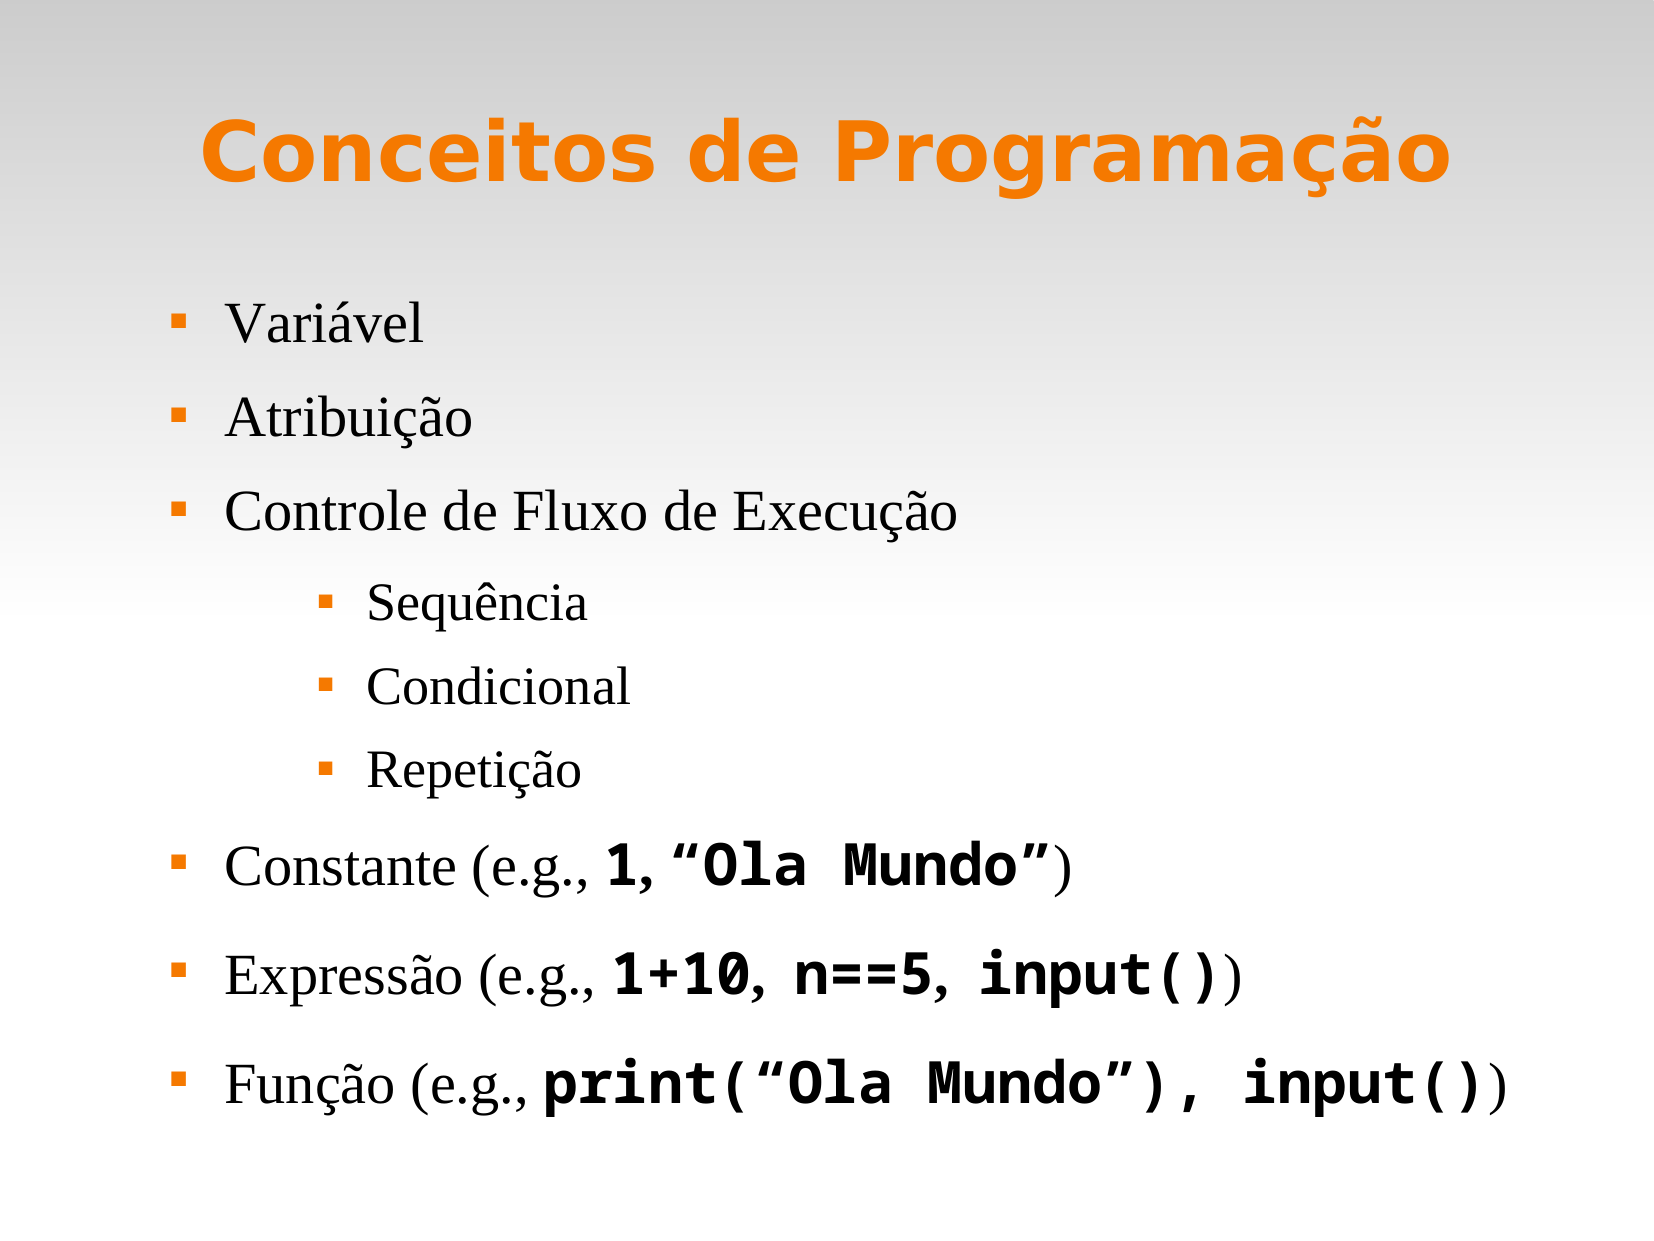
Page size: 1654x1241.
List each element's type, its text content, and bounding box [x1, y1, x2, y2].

title Conceitos de Programação [82, 49, 1571, 257]
list Variável Atribuição Controle de Fluxo de Execução Sequência Condicional Repetição Constante (e.g., 1, “Ola Mundo”) Expressão (e.g., 1+10, n==5, input()) Função (e.g., print(“Ola Mundo”), input()) [82, 290, 1571, 1189]
